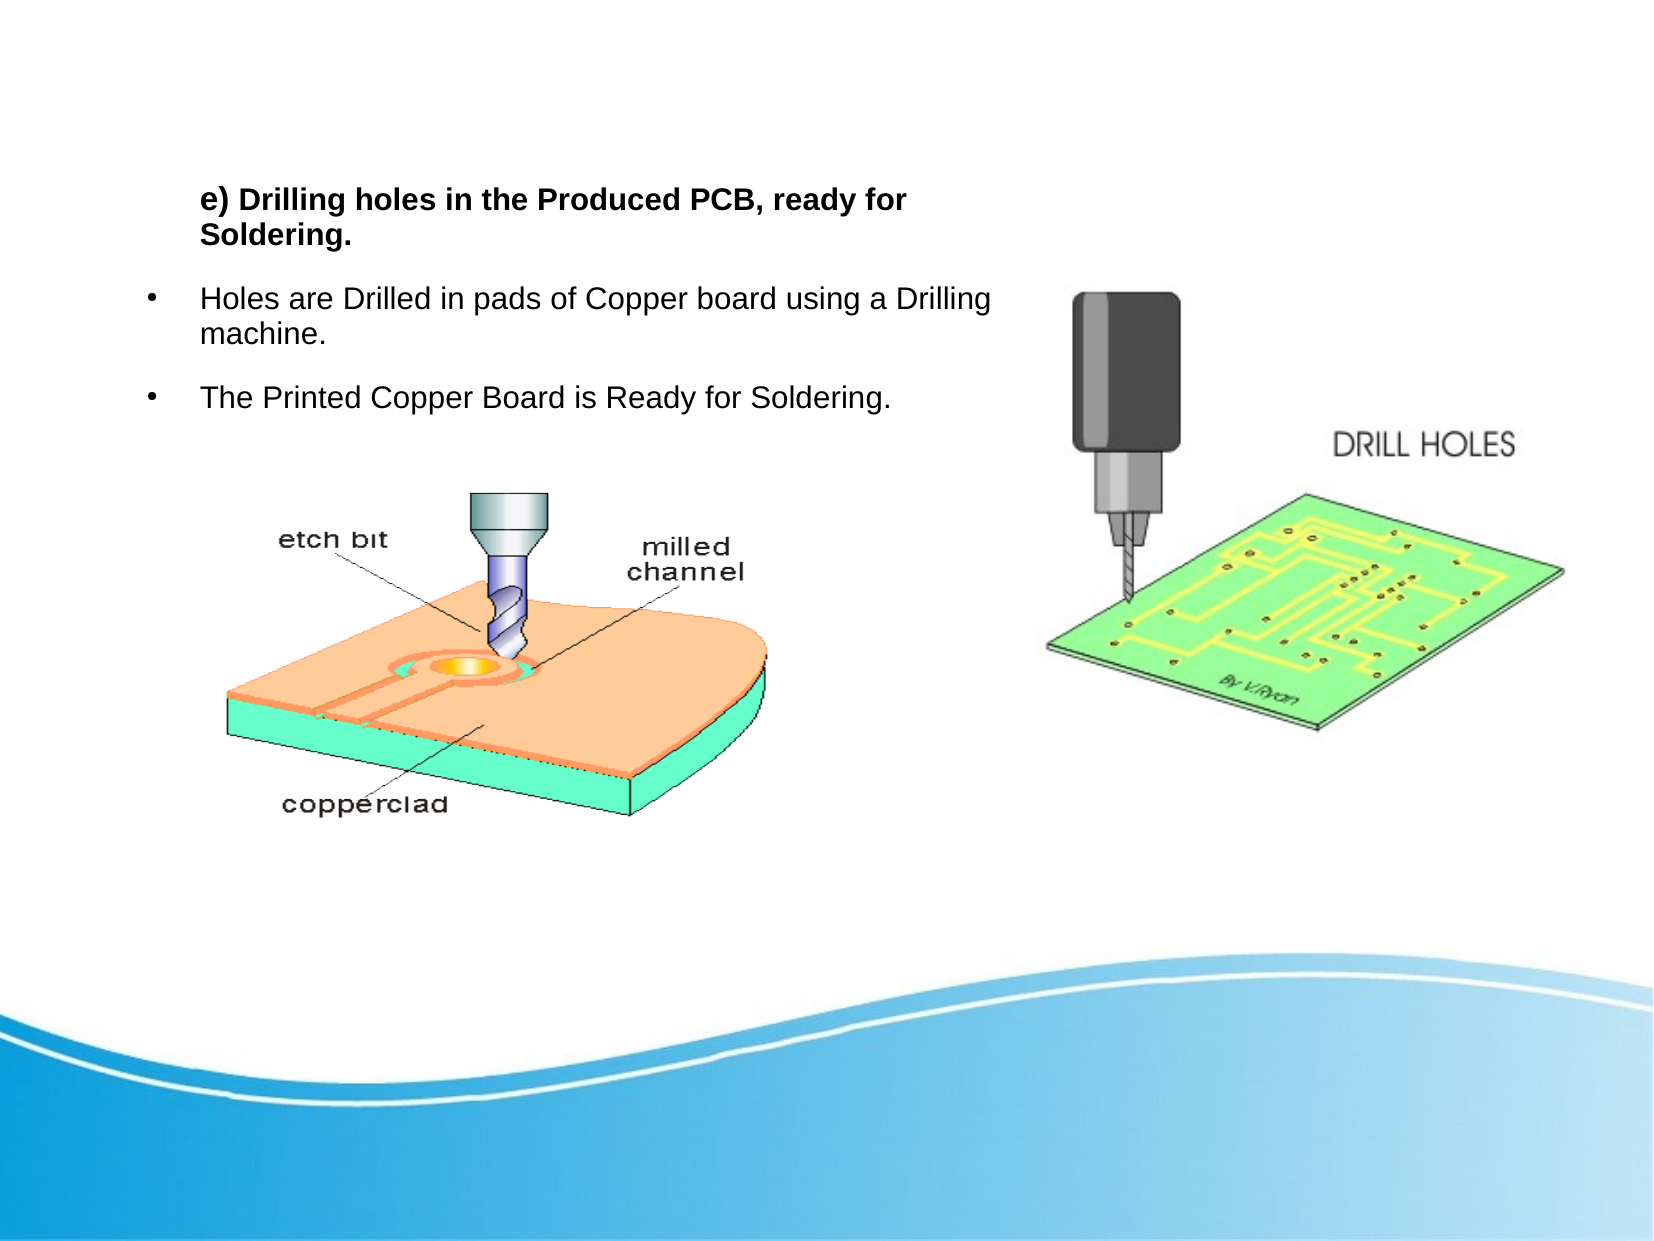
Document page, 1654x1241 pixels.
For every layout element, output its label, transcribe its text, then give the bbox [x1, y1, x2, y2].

picture [225, 479, 782, 839]
list e) Drilling holes in the Produced PCB, ready for Soldering. Holes are Drilled in pads of Copper board using a Drilling machine. The Printed Copper Board is Ready for Soldering. [128, 180, 1006, 526]
picture [1035, 269, 1576, 756]
picture [0, 952, 1654, 1241]
